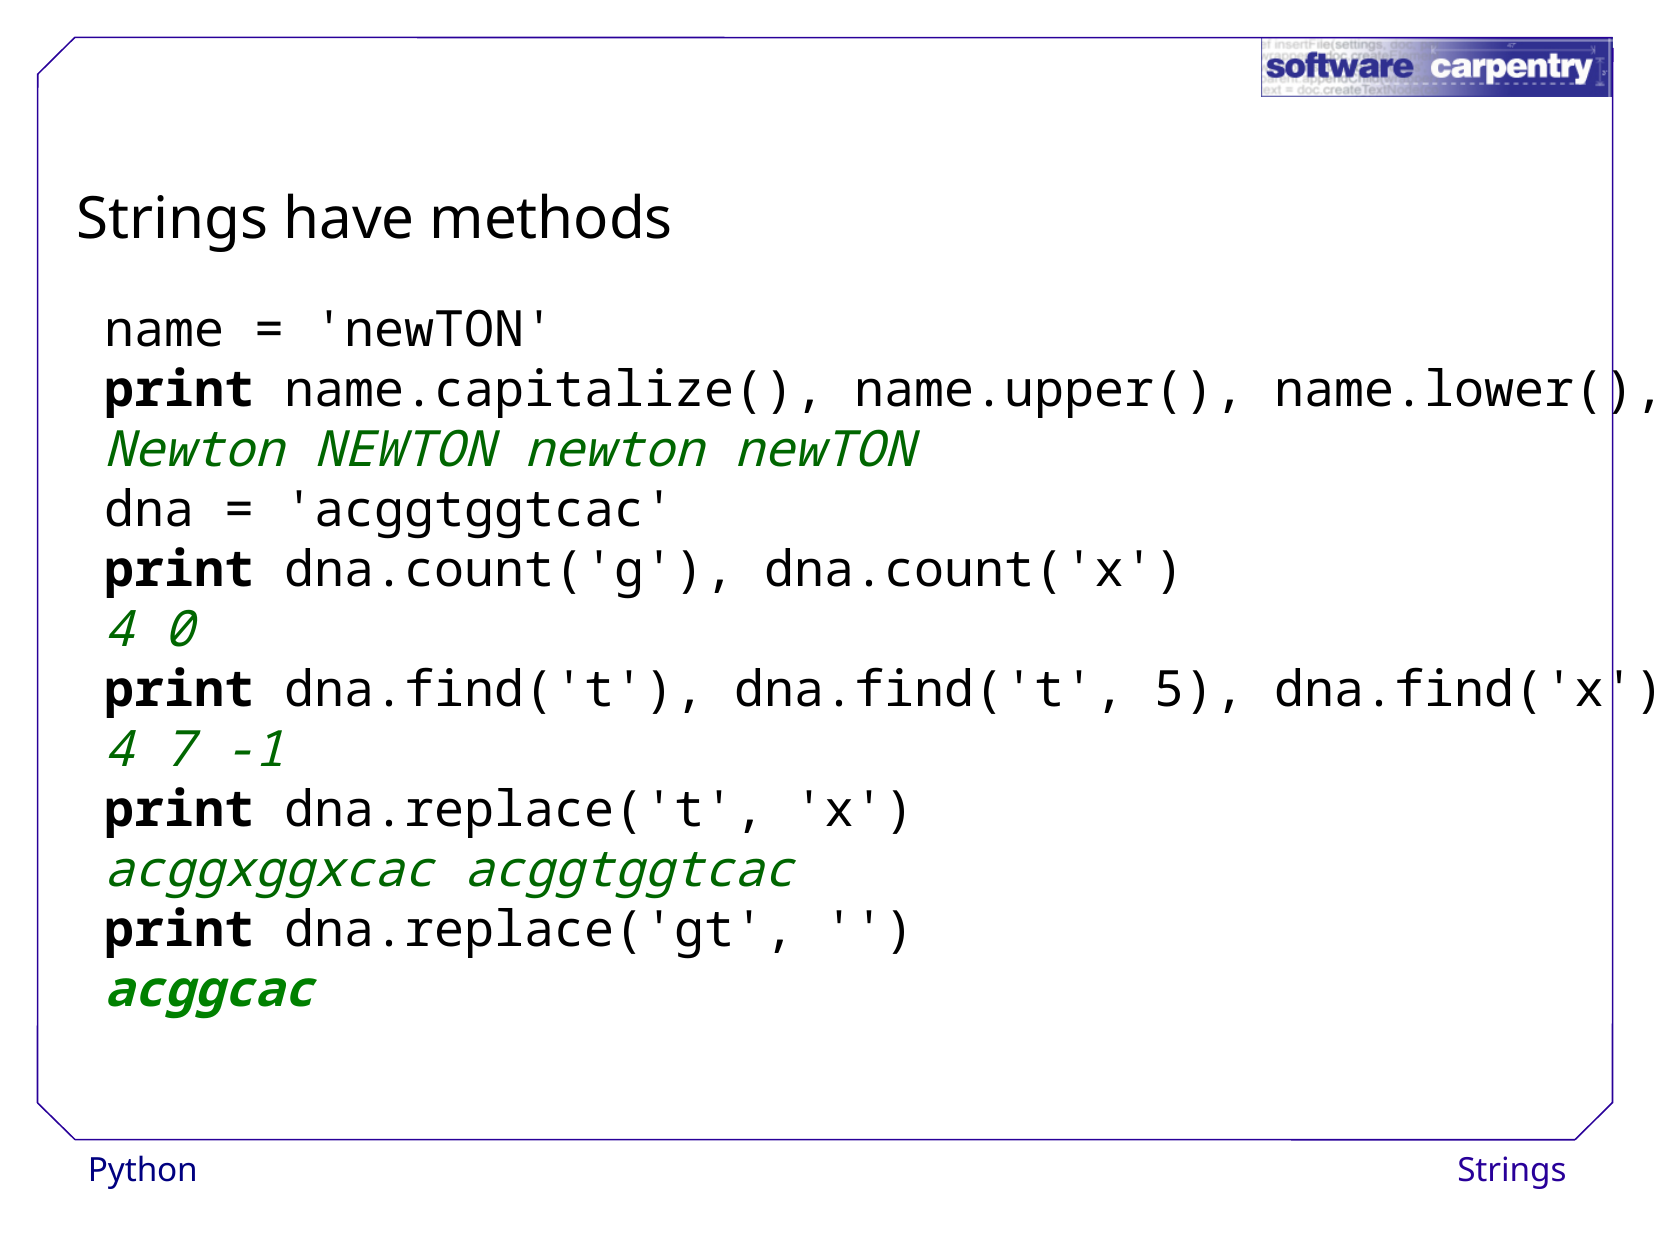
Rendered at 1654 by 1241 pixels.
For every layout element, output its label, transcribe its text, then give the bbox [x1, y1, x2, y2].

picture [1261, 39, 1613, 97]
text_box name = 'newTON' print name.capitalize(), name.upper(), name.lower(), name Newton NEWTON newton newTON dna = 'acggtggtcac' print dna.count('g'), dna.count('x') 4 0 print dna.find('t'), dna.find('t', 5), dna.find('x') 4 7 -1 print dna.replace('t', 'x') acggxggxcac acggtggtcac print dna.replace('gt', '') acggcac [89, 289, 1593, 1083]
text_box Strings have methods [61, 138, 838, 259]
